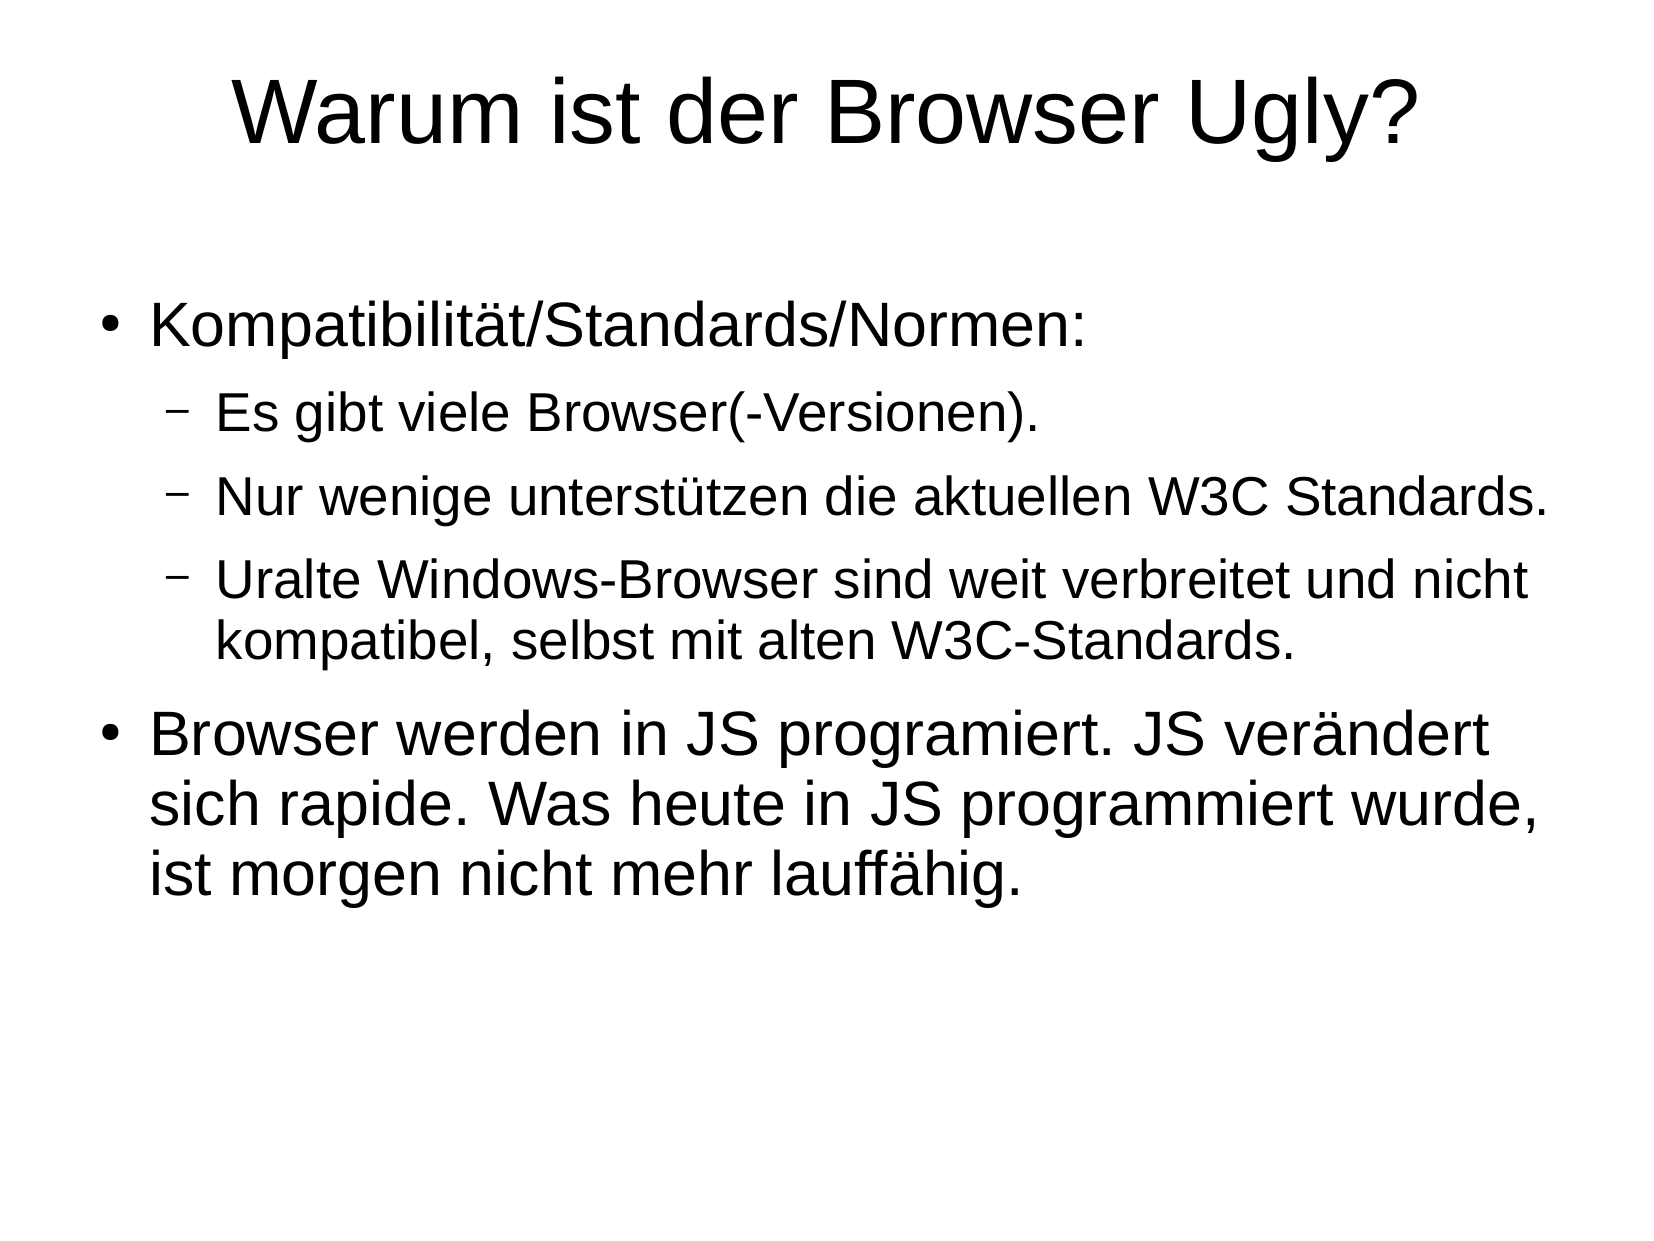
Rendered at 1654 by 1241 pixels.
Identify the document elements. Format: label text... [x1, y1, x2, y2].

title Warum ist der Browser Ugly? [82, 8, 1571, 216]
list Kompatibilität/Standards/Normen: Es gibt viele Browser(-Versionen). Nur wenige unterstützen die aktuellen W3C Standards. Uralte Windows-Browser sind weit verbreitet und nicht kompatibel, selbst mit alten W3C-Standards. Browser werden in JS programiert. JS verändert sich rapide. Was heute in JS programmiert wurde, ist morgen nicht mehr lauffähig. [82, 290, 1571, 1010]
